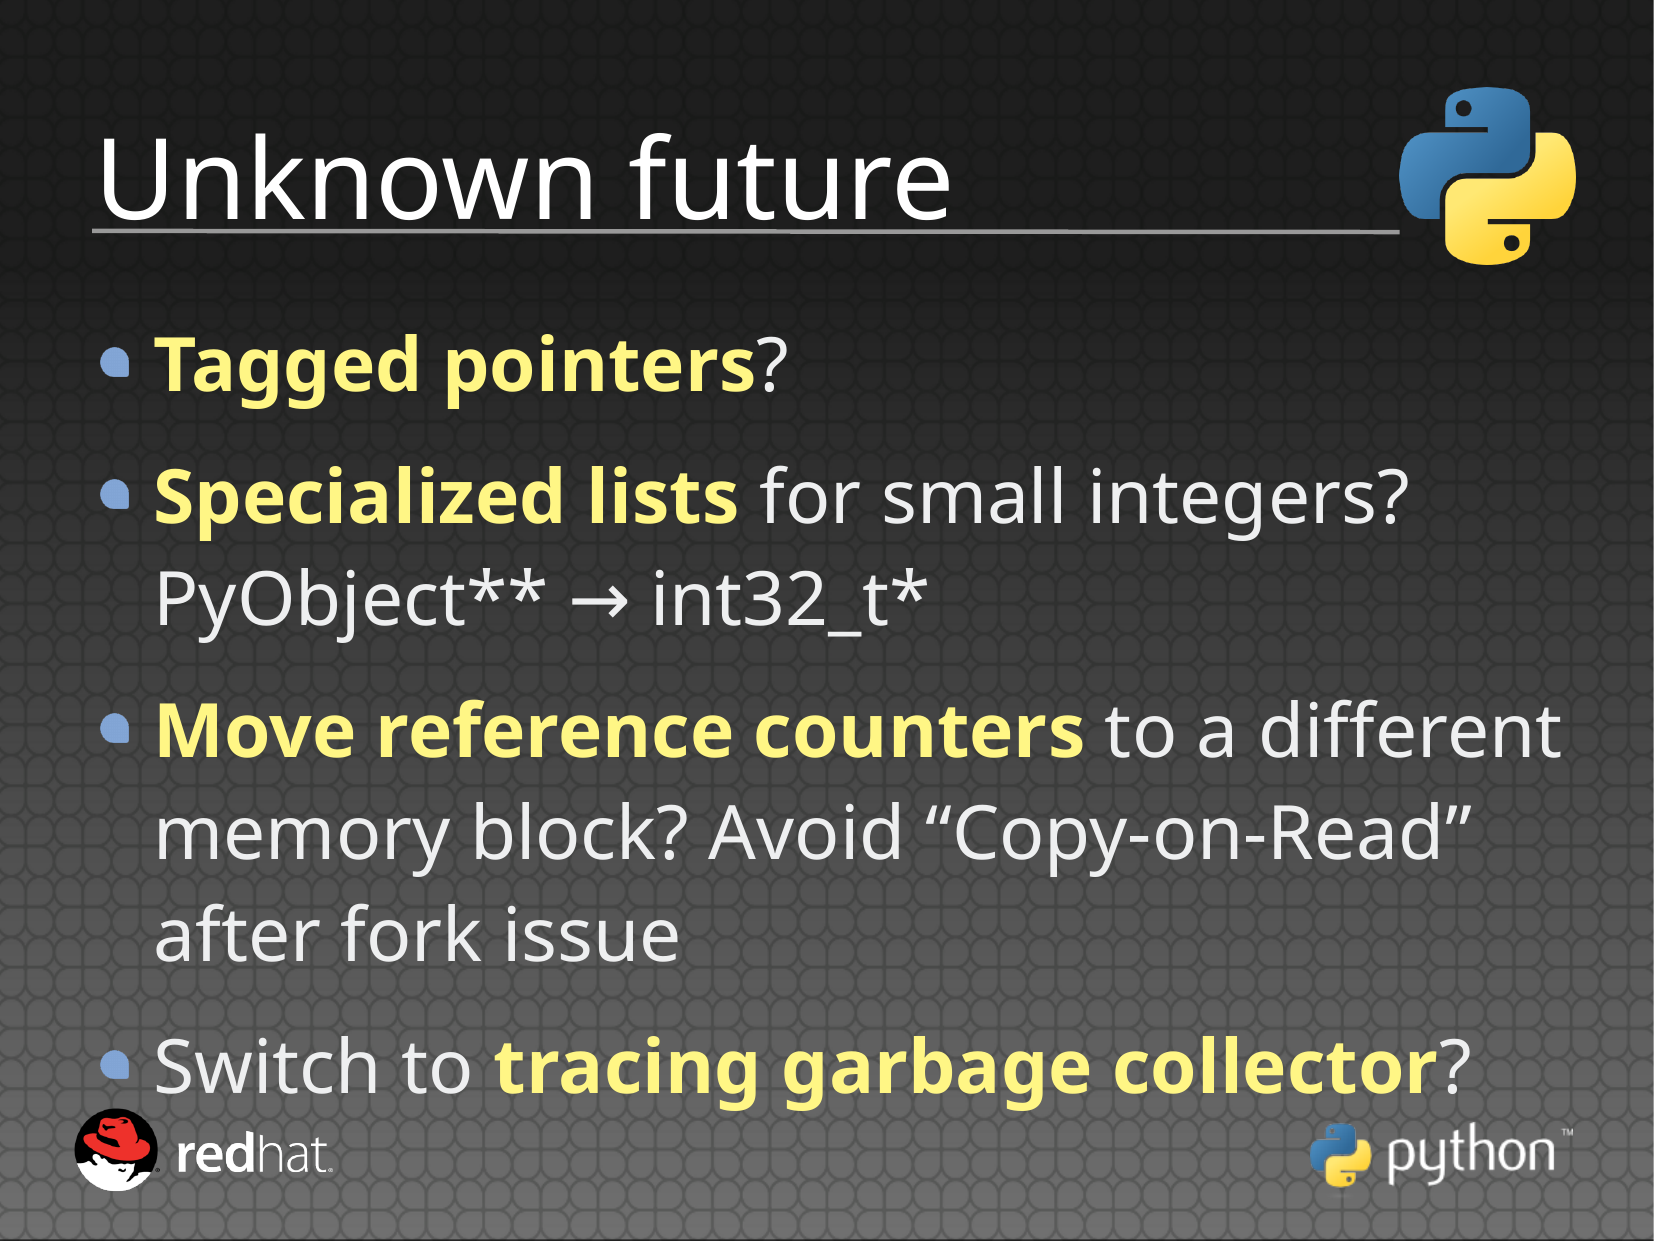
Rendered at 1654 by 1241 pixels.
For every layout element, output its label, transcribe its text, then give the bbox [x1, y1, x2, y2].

picture [0, 0, 1654, 1241]
title Unknown future [94, 100, 1426, 251]
list Tagged pointers? Specialized lists for small integers? PyObject** → int32_t* Move reference counters to a different memory block? Avoid “Copy-on-Read” after fork issue Switch to tracing garbage collector? [82, 311, 1571, 1068]
